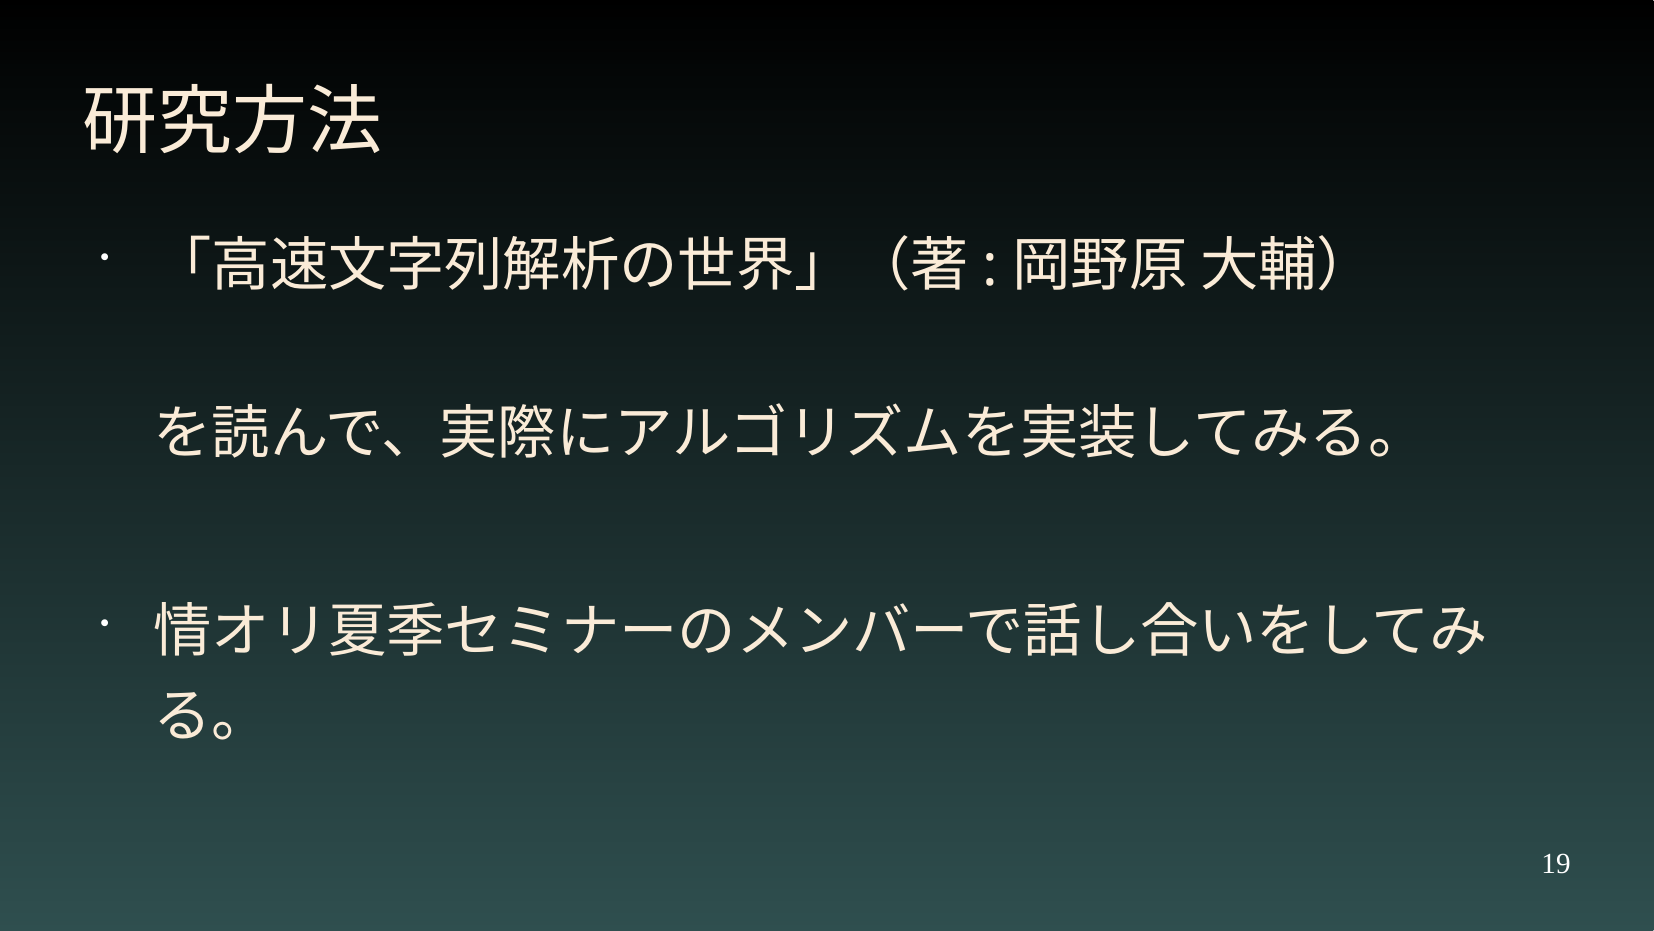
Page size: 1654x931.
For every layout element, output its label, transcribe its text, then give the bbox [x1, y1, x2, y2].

title 研究方法 [82, 37, 686, 193]
list 「高速文字列解析の世界」（著 : 岡野原 大輔） を読んで、実際にアルゴリズムを実装してみる。 情オリ夏季セミナーのメンバーで話し合いをしてみる。 [82, 217, 1571, 898]
